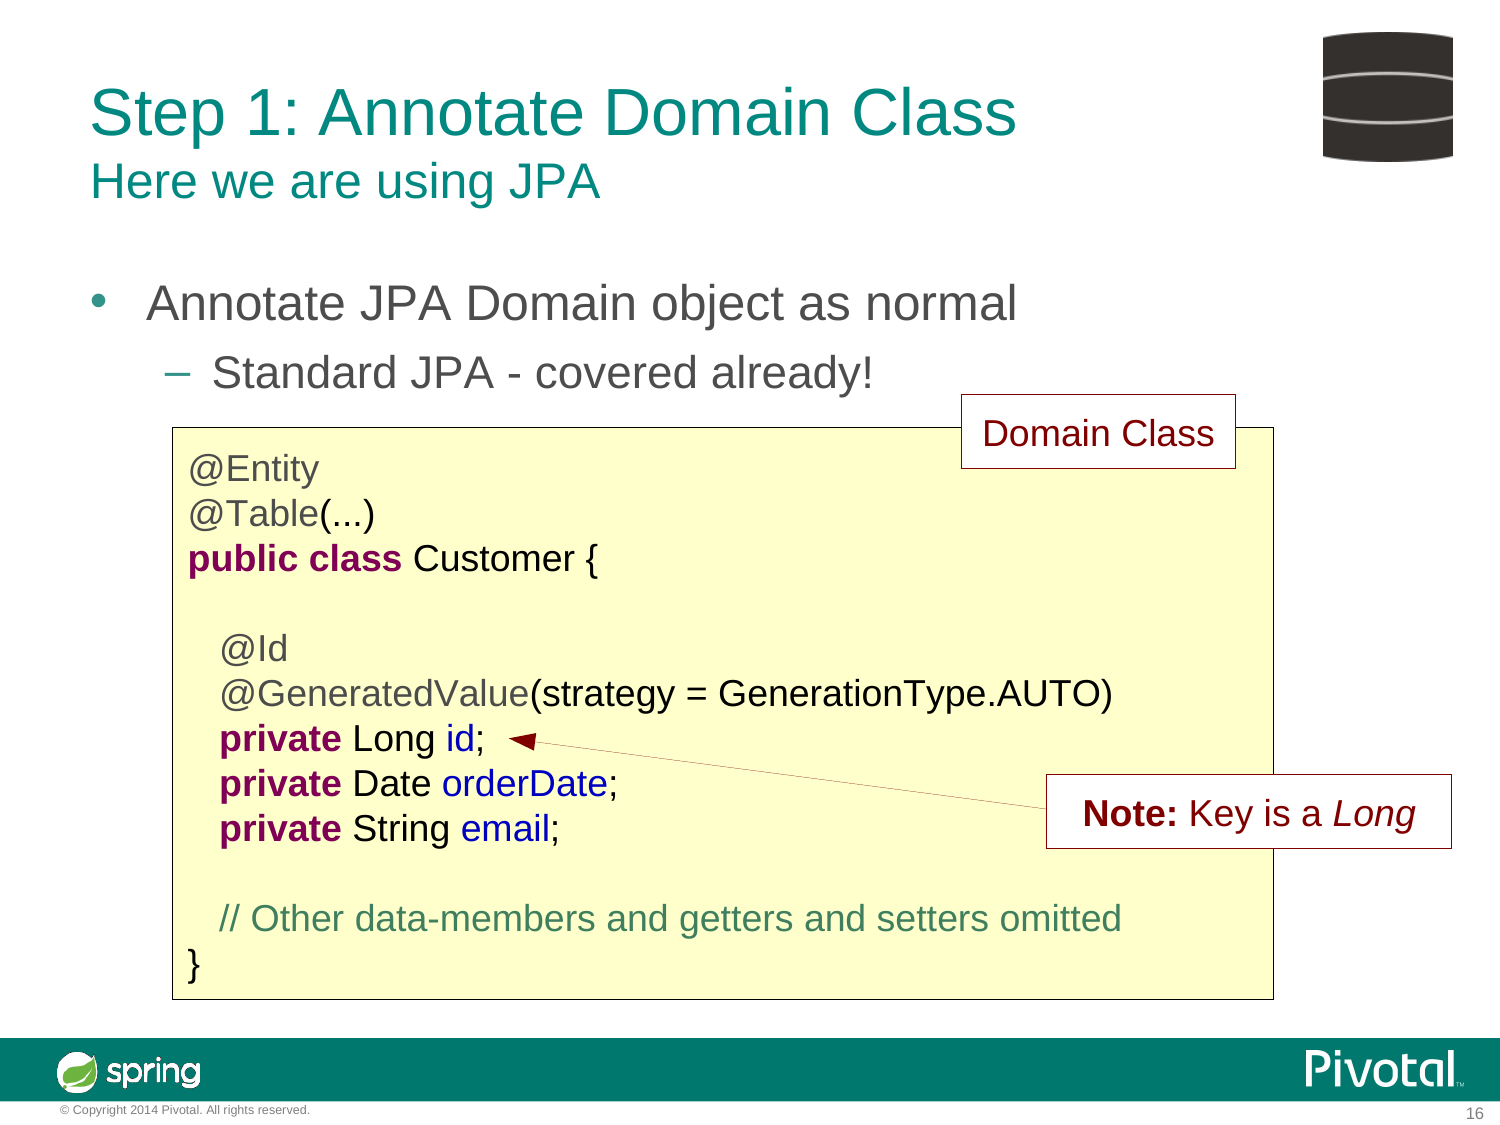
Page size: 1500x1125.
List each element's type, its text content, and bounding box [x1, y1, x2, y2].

text_box Note: Key is a Long [1046, 774, 1452, 849]
picture [1323, 32, 1453, 162]
list Annotate JPA Domain object as normal Standard JPA - covered already! [75, 262, 1426, 1005]
picture [32, 1041, 210, 1103]
text_box Domain Class [961, 394, 1236, 469]
title Step 1: Annotate Domain Class Here we are using JPA [75, 45, 1426, 233]
text_box @Entity @Table(...) public class Customer { @Id @GeneratedValue(strategy = GenerationType.AUTO) private Long id; private Date orderDate; private String email; // Other data-members and getters and setters omitted } [172, 427, 1274, 1000]
picture [1306, 1050, 1464, 1087]
